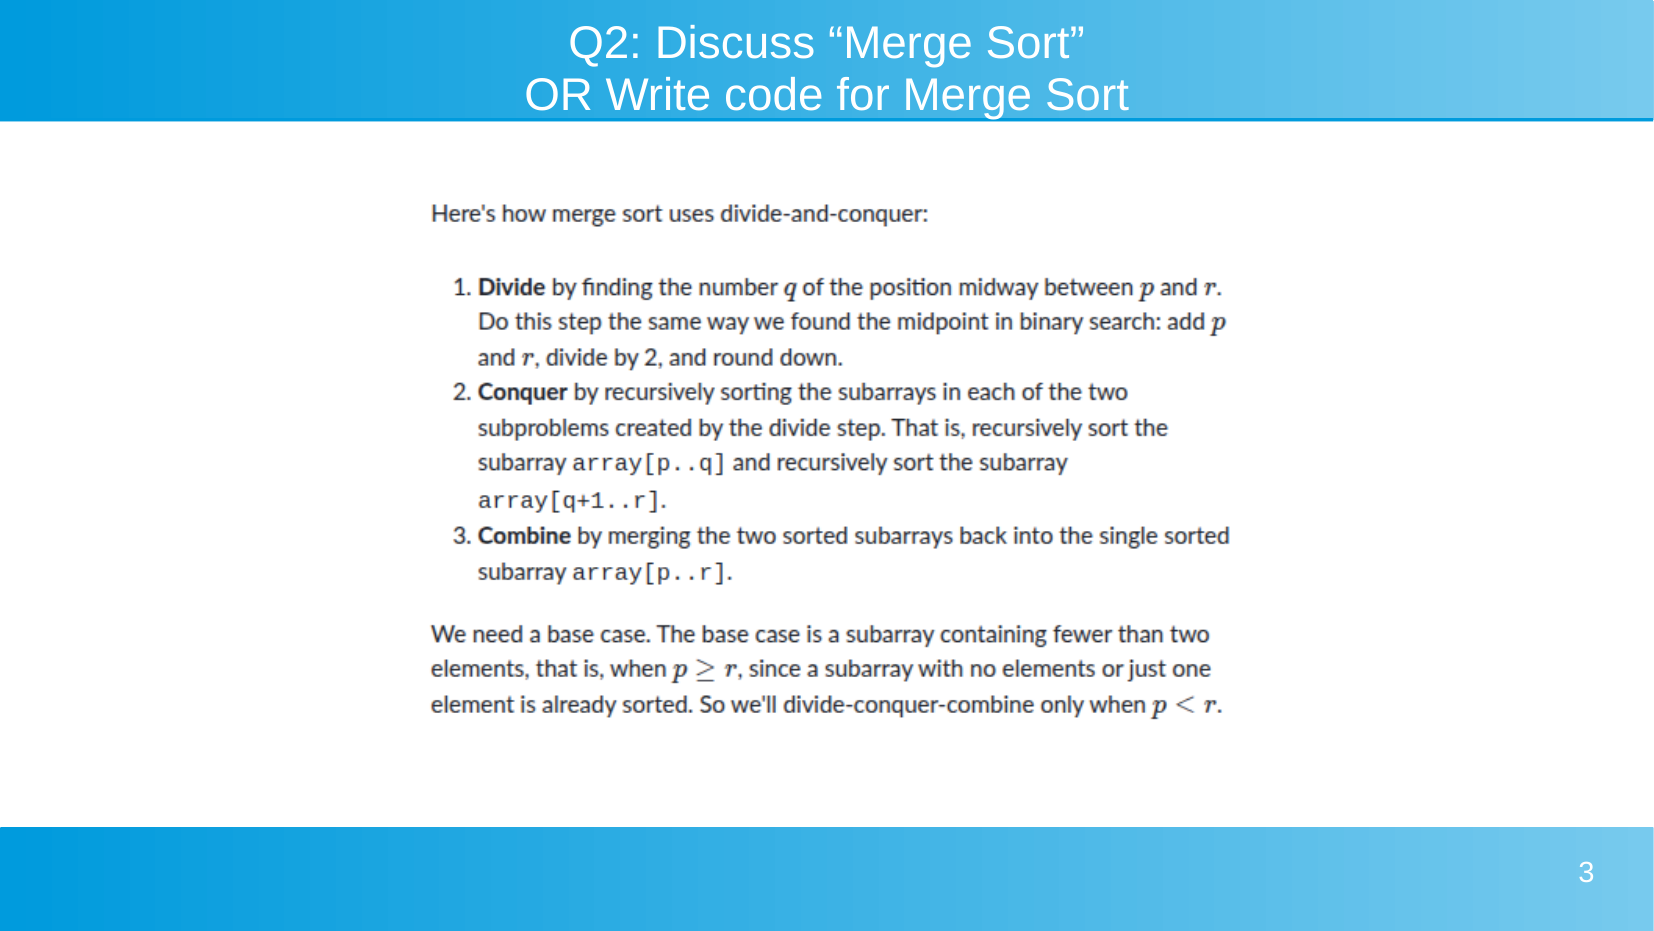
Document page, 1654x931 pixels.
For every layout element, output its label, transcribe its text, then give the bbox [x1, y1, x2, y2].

picture [410, 197, 1253, 738]
title Q2: Discuss “Merge Sort” OR Write code for Merge Sort [59, 17, 1595, 120]
